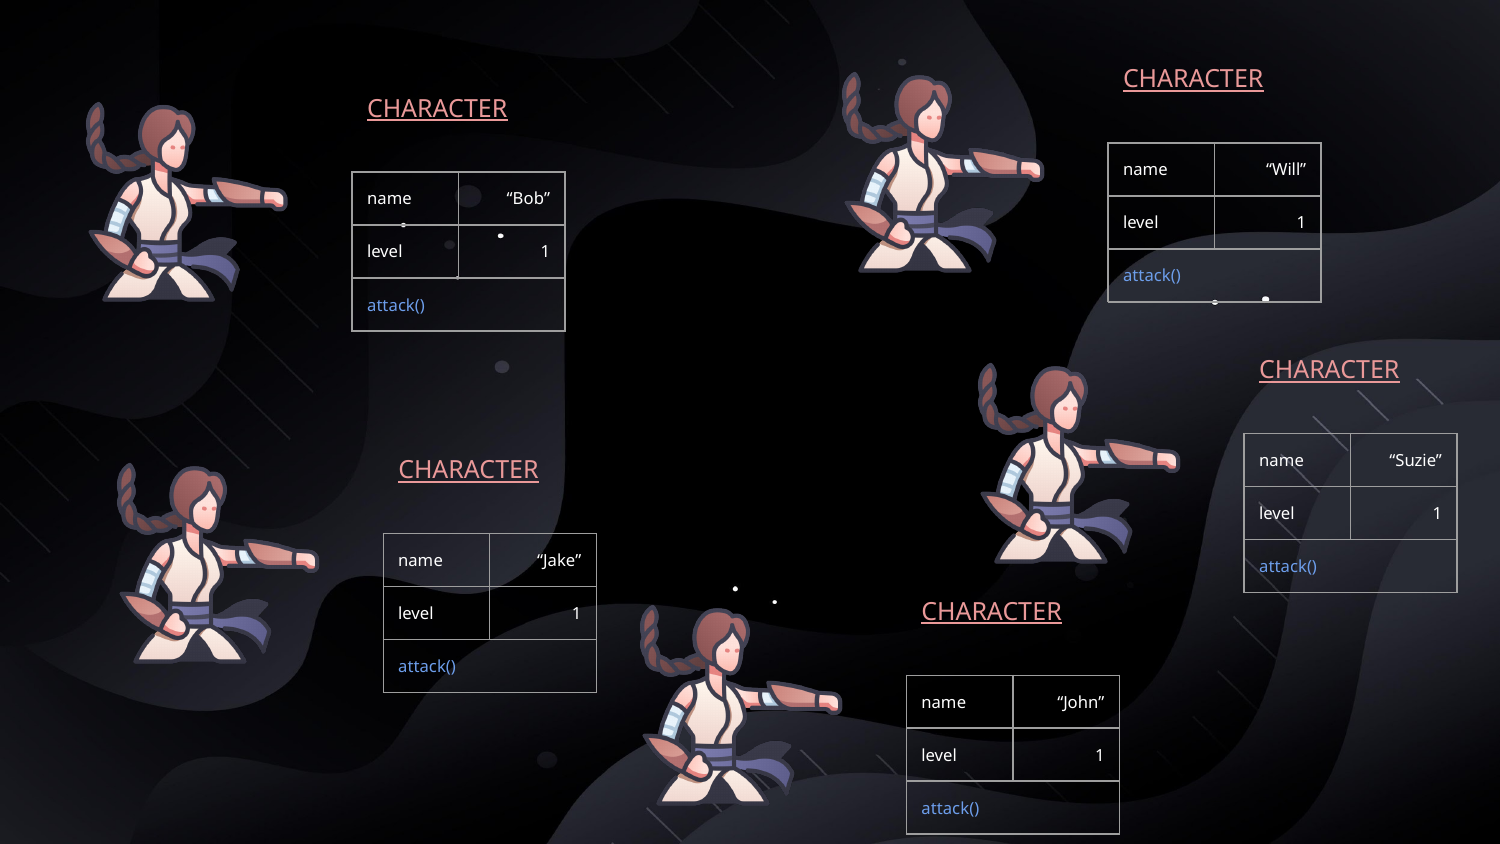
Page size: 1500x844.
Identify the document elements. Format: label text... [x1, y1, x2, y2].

table_header name [384, 534, 489, 586]
table_header “Jake” [490, 534, 596, 586]
text_box CHARACTER [906, 575, 1120, 651]
table_header name [353, 173, 458, 224]
text_box CHARACTER [352, 72, 565, 147]
table_cell 1 [459, 226, 564, 277]
table_cell level [384, 587, 489, 639]
table_header “John” [1014, 676, 1119, 727]
table_cell level [1109, 197, 1214, 248]
table_cell 1 [1351, 487, 1456, 539]
table_header “Will” [1215, 144, 1320, 195]
table_cell 1 [1014, 729, 1119, 780]
text_box CHARACTER [1244, 334, 1458, 409]
table_cell level [1245, 487, 1350, 539]
text_box CHARACTER [1108, 43, 1322, 118]
table_cell attack() [907, 782, 1119, 833]
table_header name [907, 676, 1012, 727]
table_cell attack() [384, 640, 596, 692]
text_box CHARACTER [383, 434, 597, 509]
table_cell 1 [490, 587, 596, 639]
table_cell attack() [353, 279, 564, 330]
table_cell level [907, 729, 1012, 780]
table_cell attack() [1109, 250, 1320, 301]
table_header name [1109, 144, 1214, 195]
table_header “Suzie” [1351, 434, 1456, 486]
table_header name [1245, 434, 1350, 486]
table_cell 1 [1215, 197, 1320, 248]
table_cell level [353, 226, 458, 277]
table_cell attack() [1245, 540, 1456, 592]
table_header “Bob” [459, 173, 564, 224]
picture [0, 0, 1500, 844]
